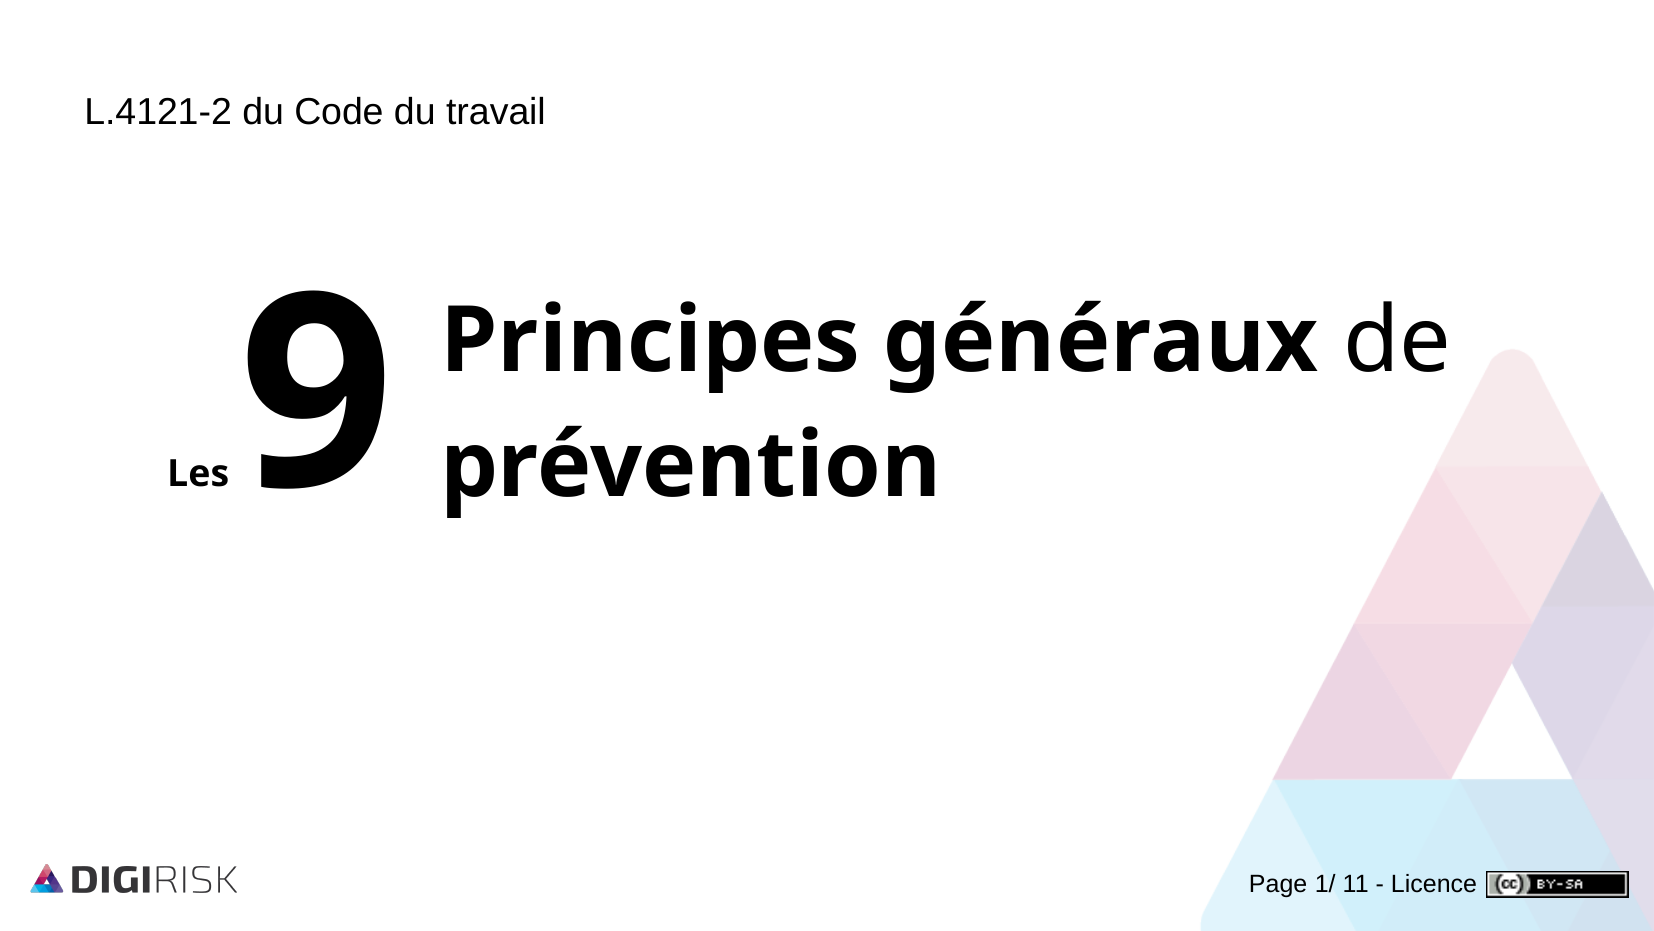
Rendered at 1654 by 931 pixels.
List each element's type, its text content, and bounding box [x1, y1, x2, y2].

picture [29, 862, 237, 893]
text_box L.4121-2 du Code du travail [59, 82, 561, 140]
text_box Principes généraux de prévention [425, 265, 1548, 670]
text_box Les 9 [118, 189, 443, 646]
picture [1486, 871, 1629, 898]
